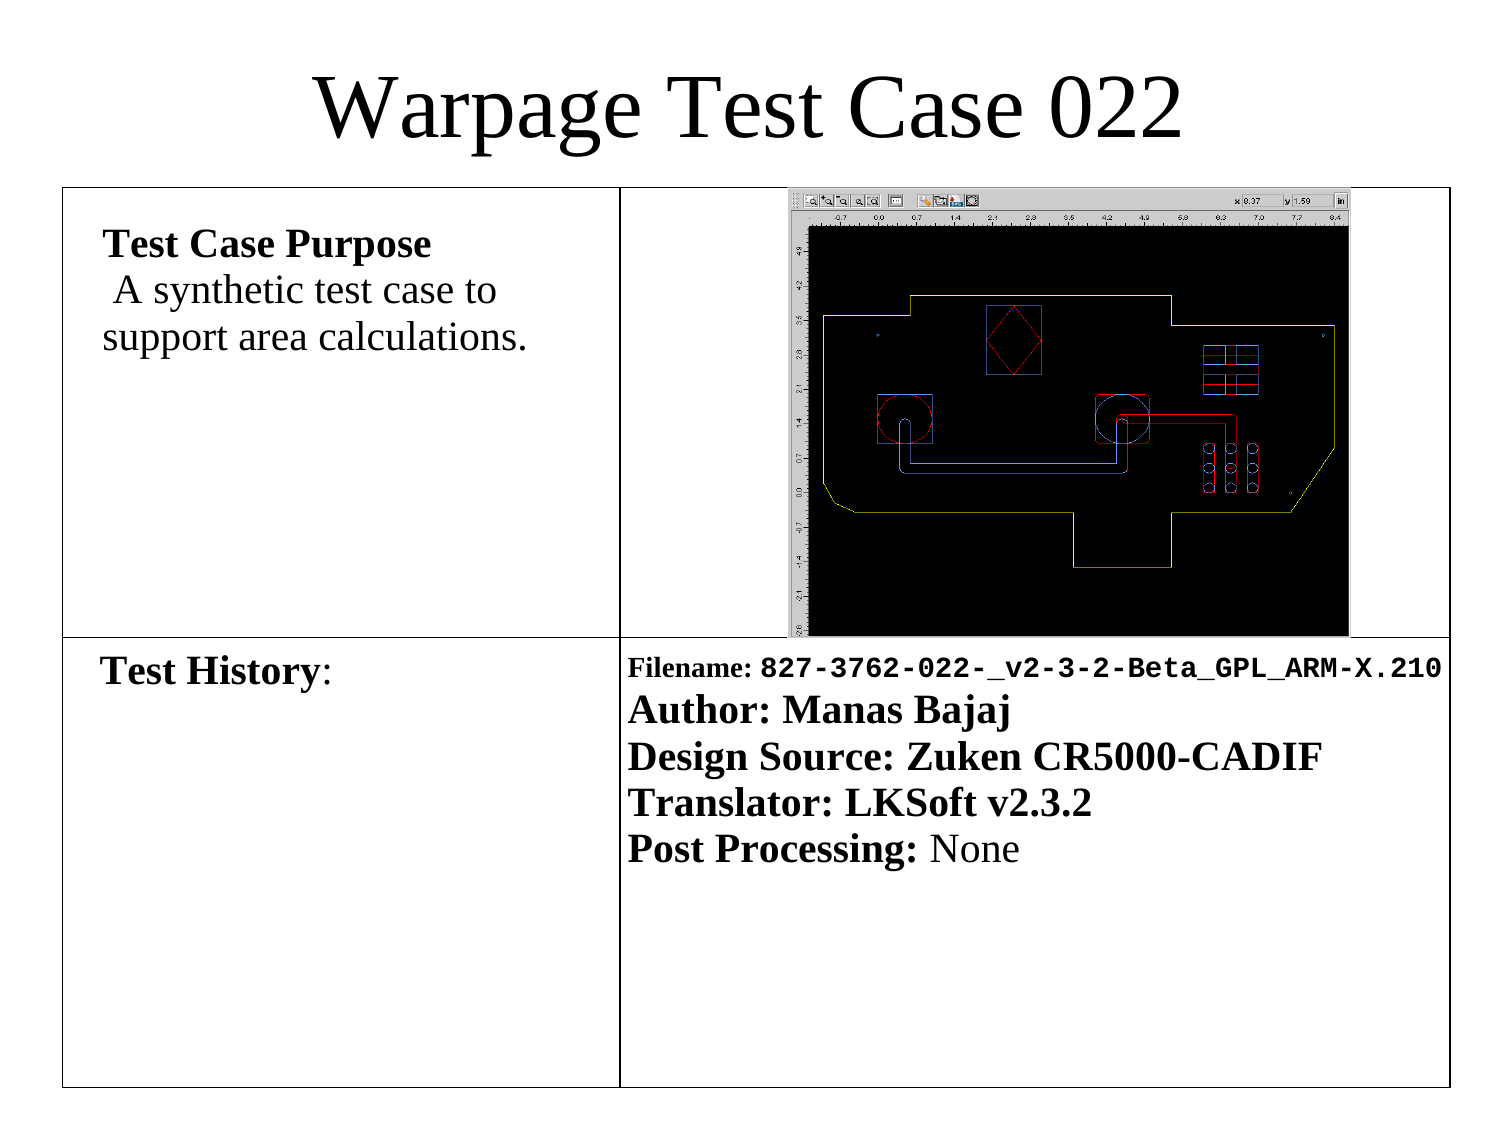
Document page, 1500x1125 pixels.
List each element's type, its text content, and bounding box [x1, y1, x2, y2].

text_box Test Case Purpose A synthetic test case to support area calculations. [87, 212, 601, 367]
title Warpage Test Case 022 [112, 12, 1388, 201]
picture [787, 187, 1351, 638]
text_box Test History: [84, 639, 348, 702]
text_box Filename: 827-3762-022-_v2-3-2-Beta_GPL_ARM-X.210 Author: Manas Bajaj Design Source: Zuken CR5000-CADIF Translator: LKSoft v2.3.2 Post Processing: None [612, 644, 1458, 990]
